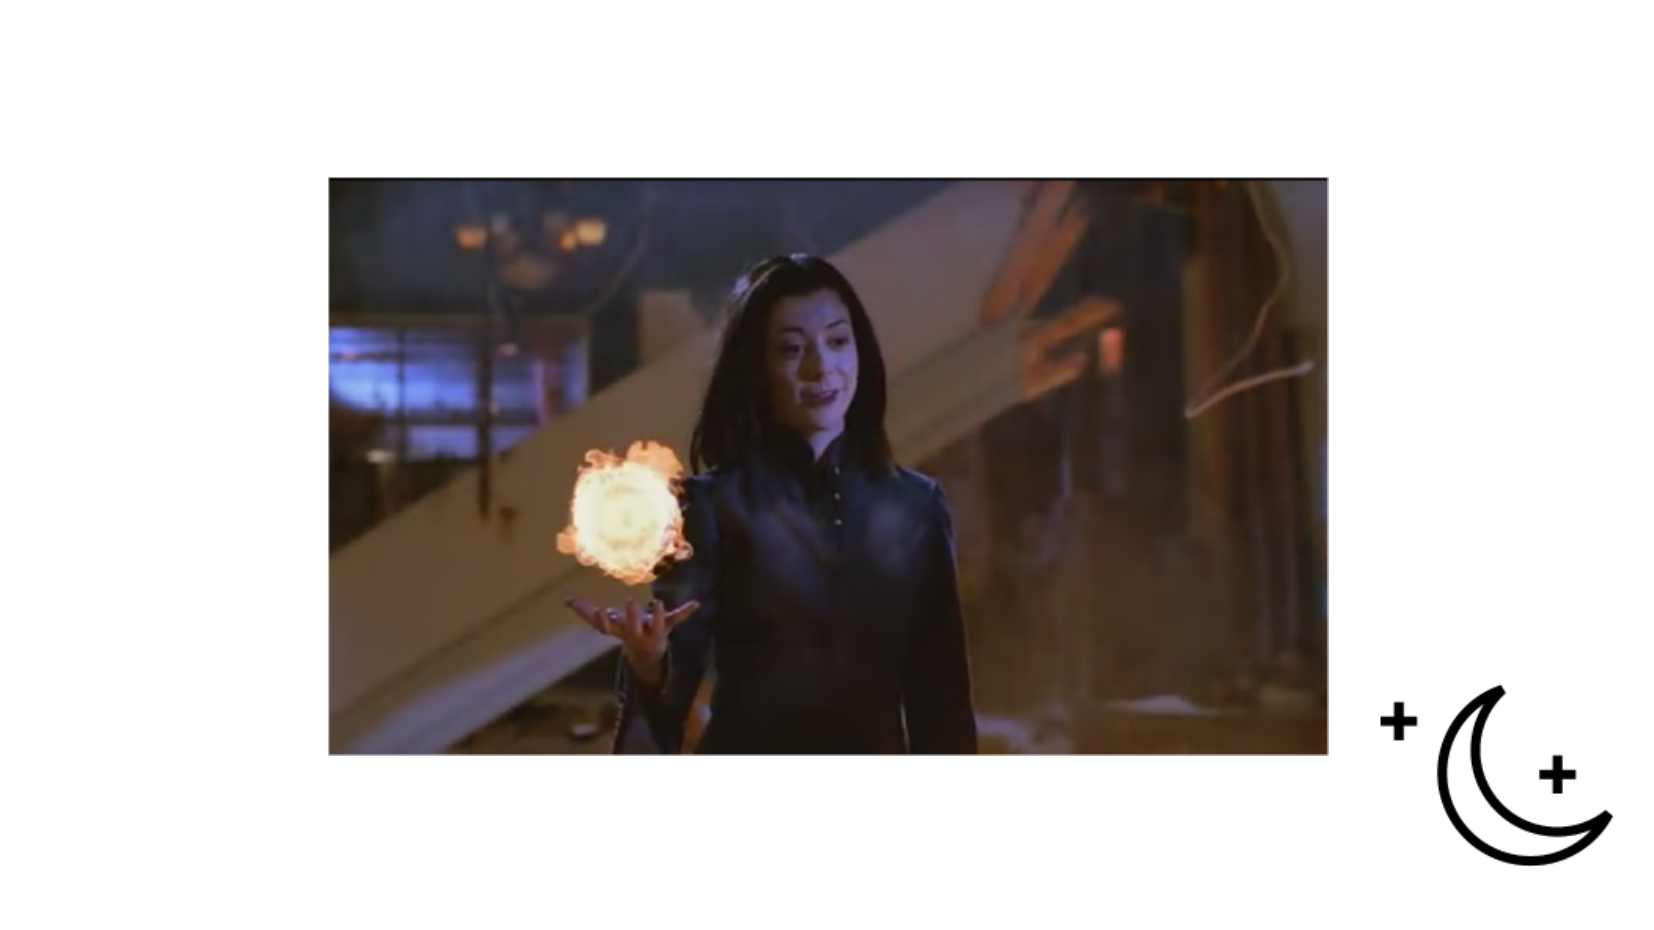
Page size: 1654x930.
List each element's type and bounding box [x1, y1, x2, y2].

picture [1340, 617, 1654, 930]
picture [328, 177, 1329, 756]
